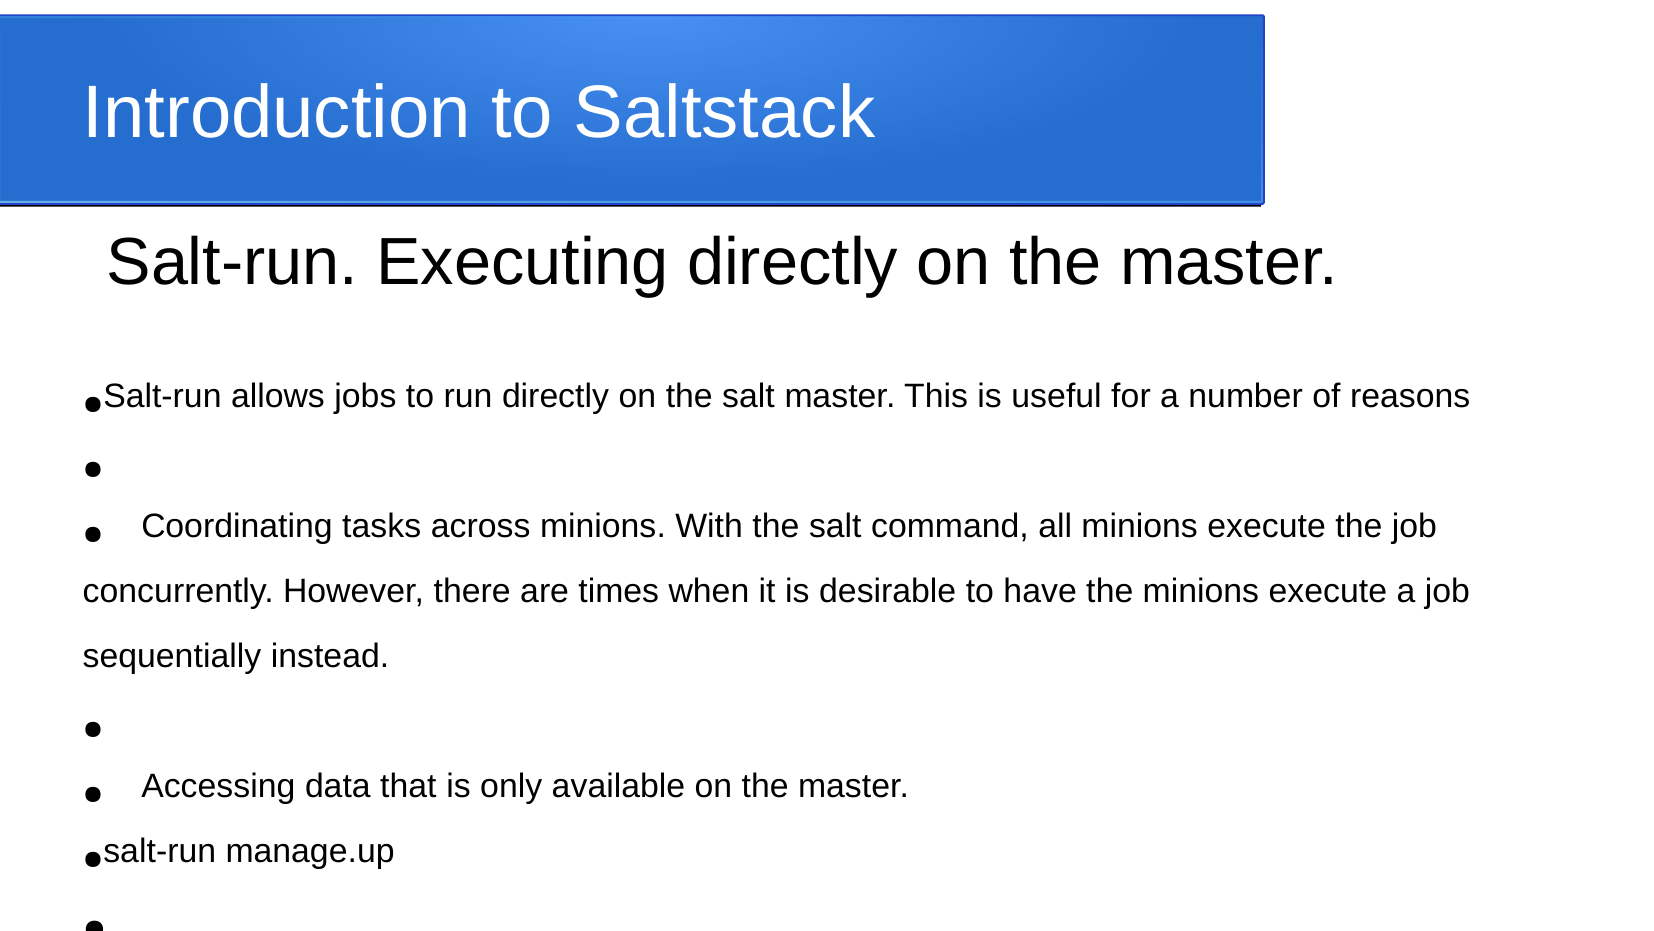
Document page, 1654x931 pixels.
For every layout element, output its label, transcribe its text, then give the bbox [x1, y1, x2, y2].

subtitle Salt-run. Executing directly on the master. Salt-run allows jobs to run directly on the salt master. This is useful for a number of reasons Coordinating tasks across minions. With the salt command, all minions execute the job concurrently. However, there are times when it is desirable to have the minions execute a job sequentially instead. Accessing data that is only available on the master. salt-run manage.up [82, 224, 1571, 931]
title Introduction to Saltstack [82, 35, 1235, 189]
